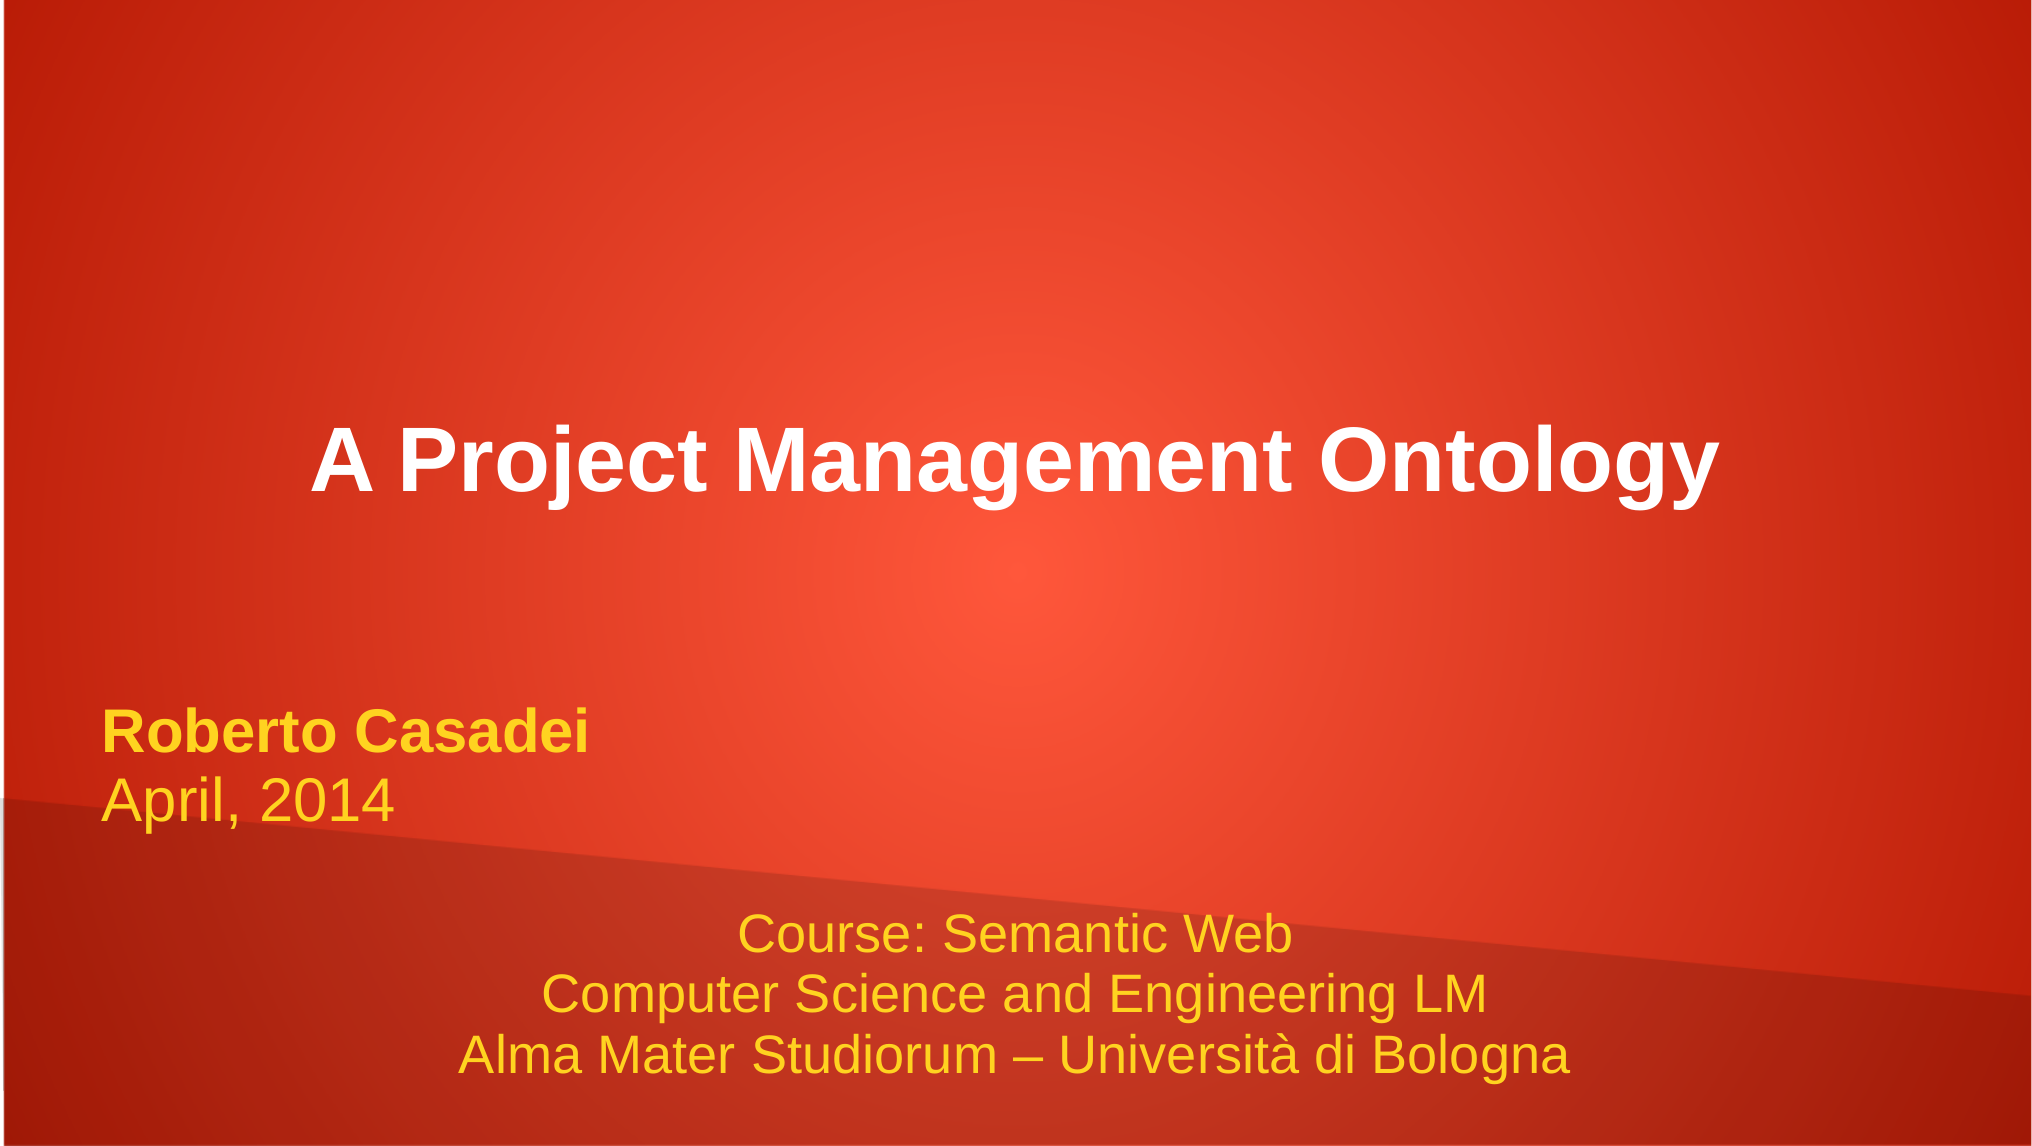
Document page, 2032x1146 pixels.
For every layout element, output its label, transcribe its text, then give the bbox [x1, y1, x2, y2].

title A Project Management Ontology [101, 45, 1930, 696]
picture [0, 0, 2032, 1146]
subtitle Roberto Casadei April, 2014 Course: Semantic Web Computer Science and Engineering LM Alma Mater Studiorum – Università di Bologna [101, 696, 1930, 1085]
